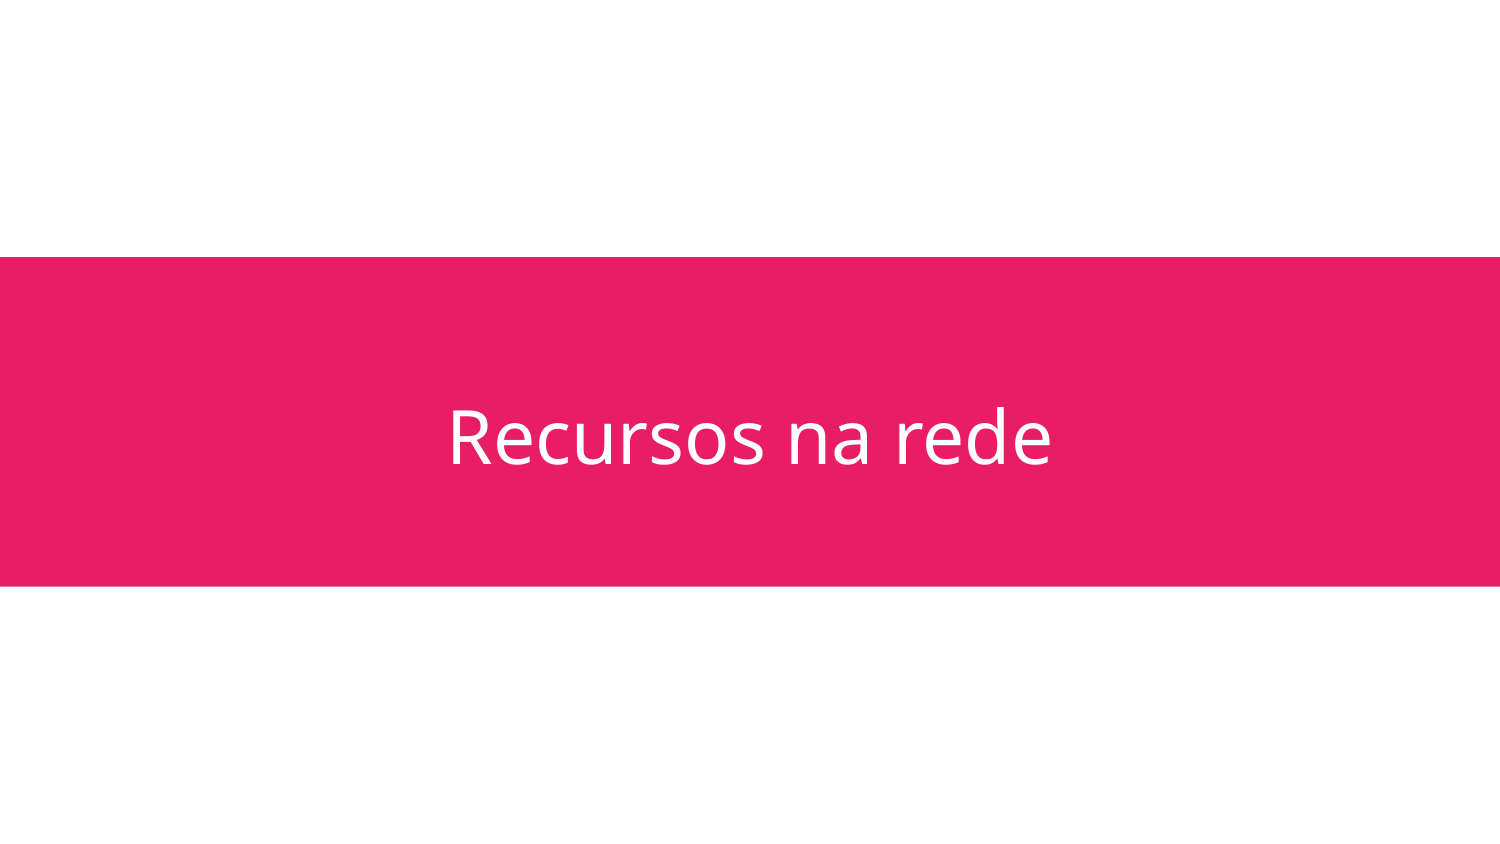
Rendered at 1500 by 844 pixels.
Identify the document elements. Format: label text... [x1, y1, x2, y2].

title Recursos na rede [70, 309, 1430, 559]
